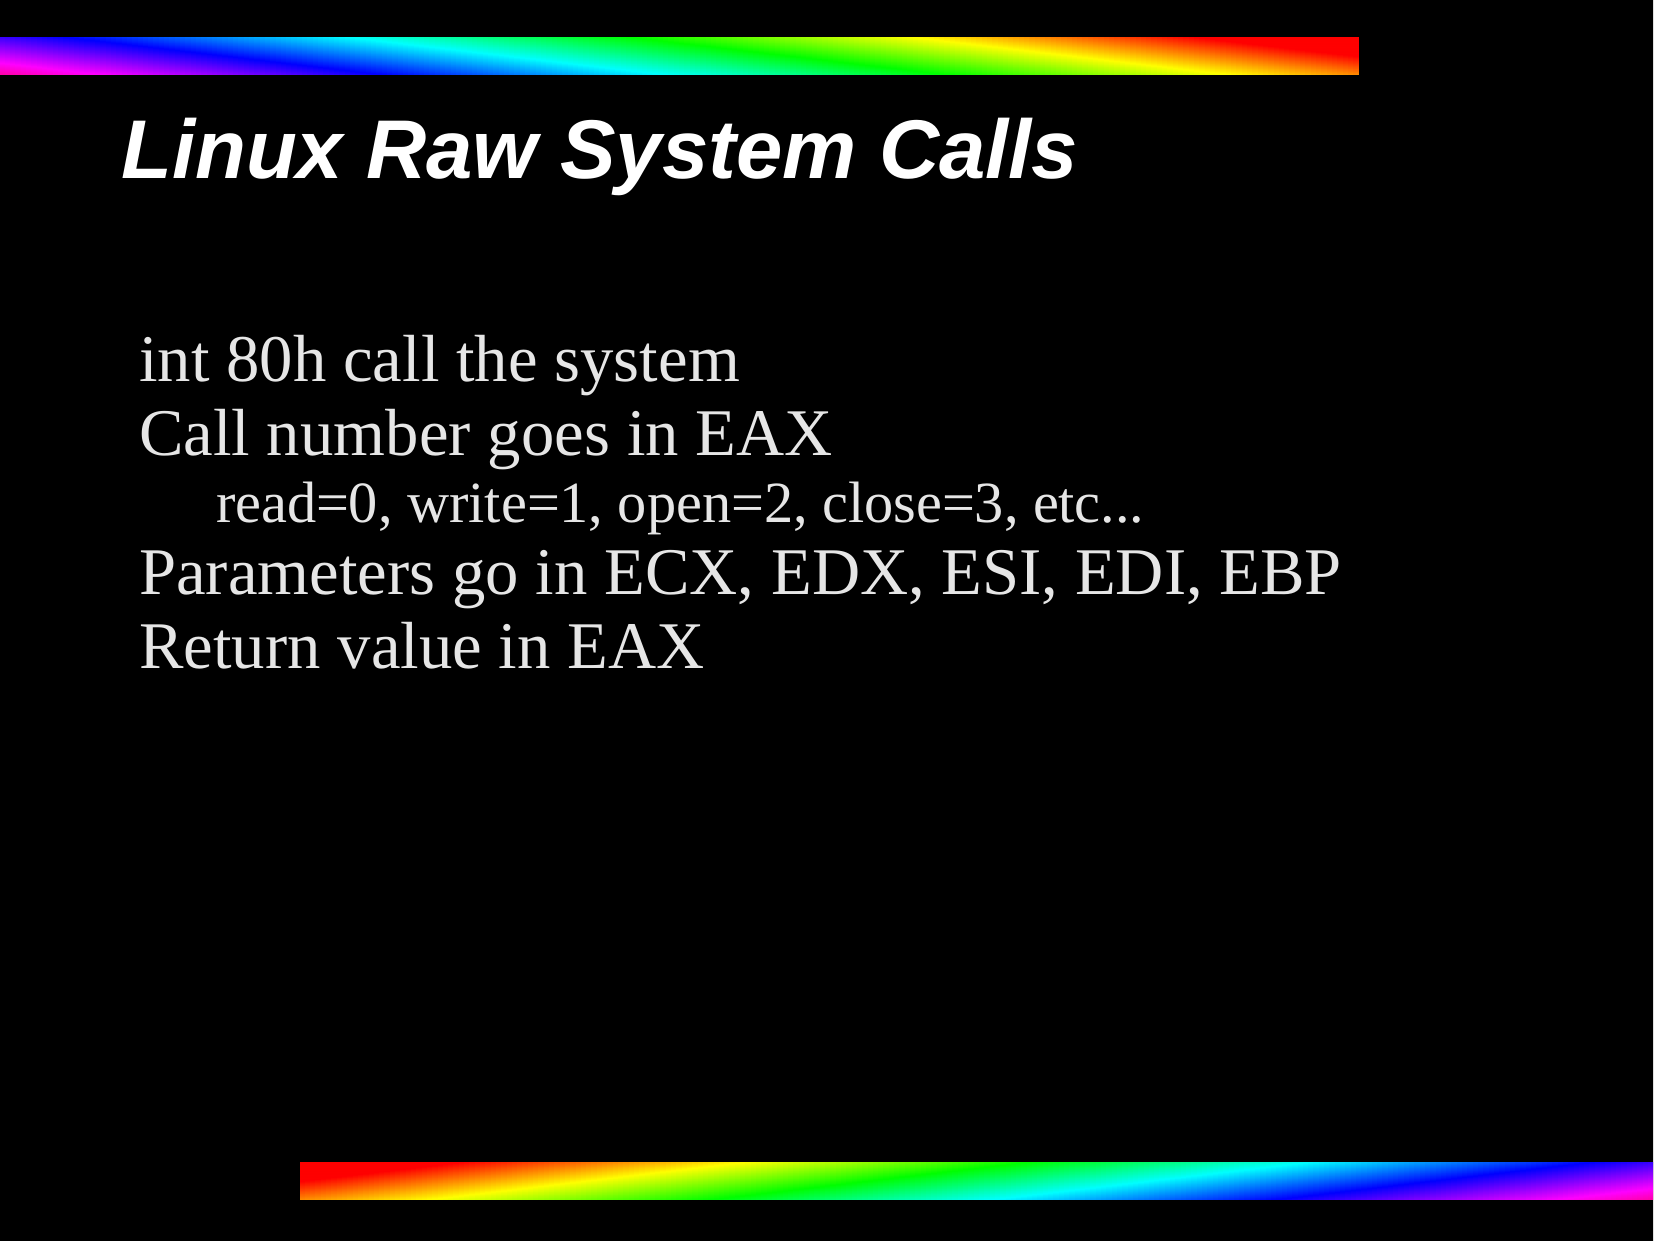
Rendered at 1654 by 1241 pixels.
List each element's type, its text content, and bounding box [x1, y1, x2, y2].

picture [0, 0, 1654, 1241]
list int 80h call the system Call number goes in EAX read=0, write=1, open=2, close=3, etc... Parameters go in ECX, EDX, ESI, EDI, EBP Return value in EAX [121, 322, 1561, 1133]
title Linux Raw System Calls [121, 46, 1534, 254]
